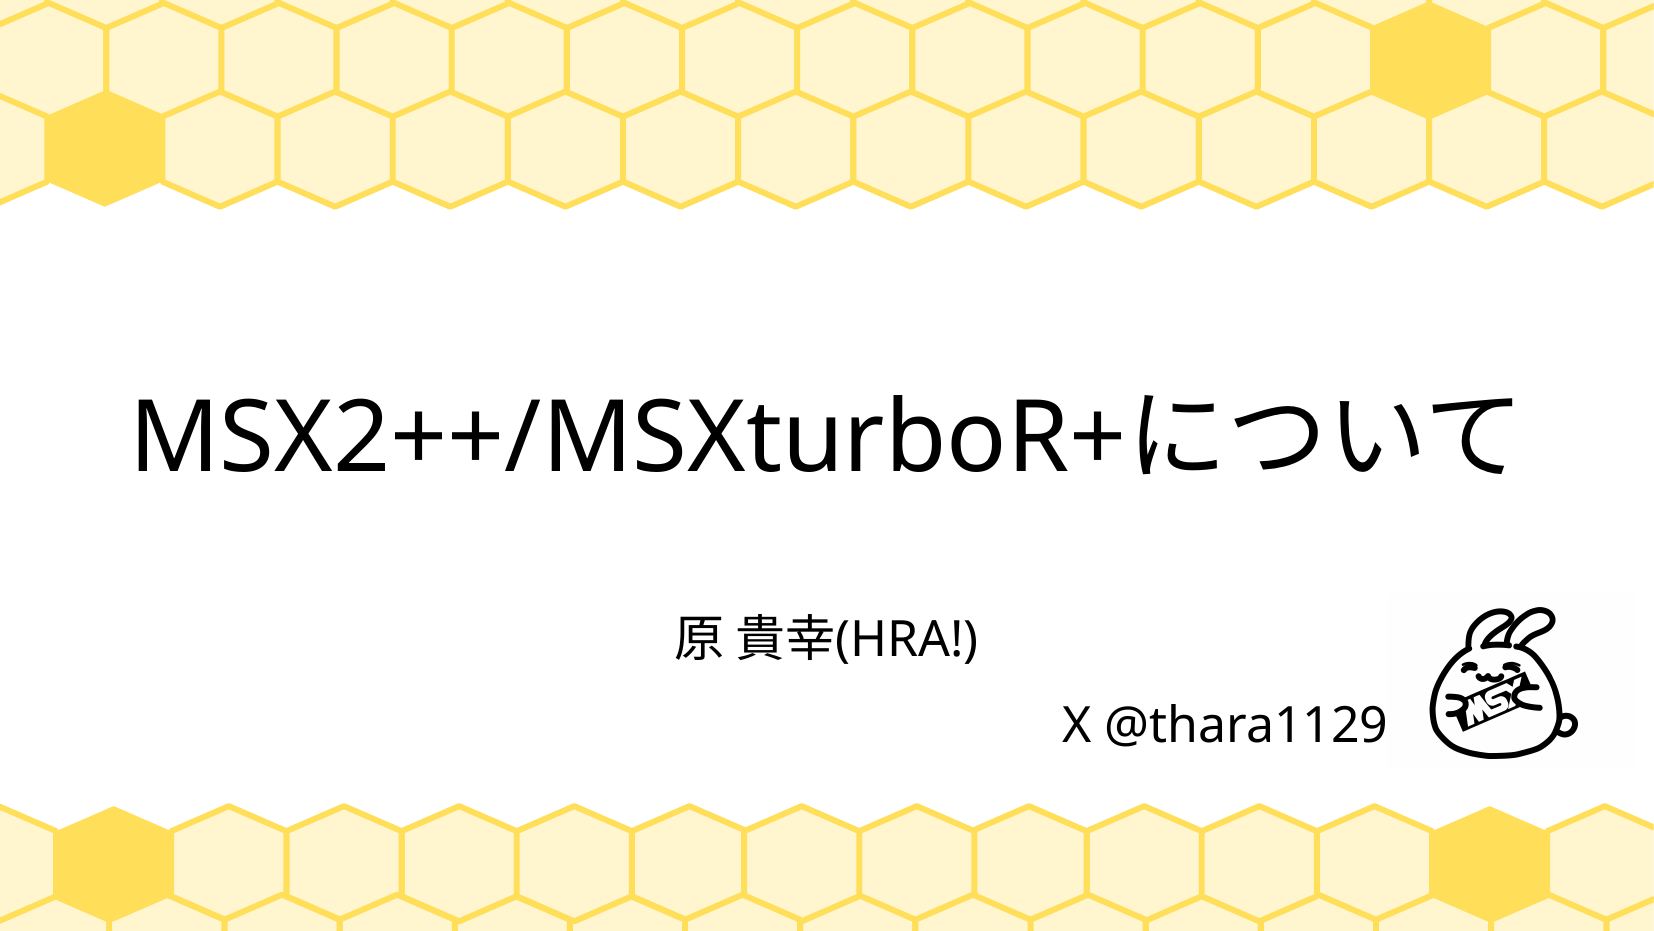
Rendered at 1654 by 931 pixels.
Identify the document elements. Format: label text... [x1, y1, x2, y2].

picture [1387, 593, 1636, 768]
subtitle 原 貴幸(HRA!) [88, 561, 1565, 709]
title MSX2++/MSXturboR+について [88, 324, 1565, 532]
text_box X @thara1129 [1033, 679, 1418, 768]
